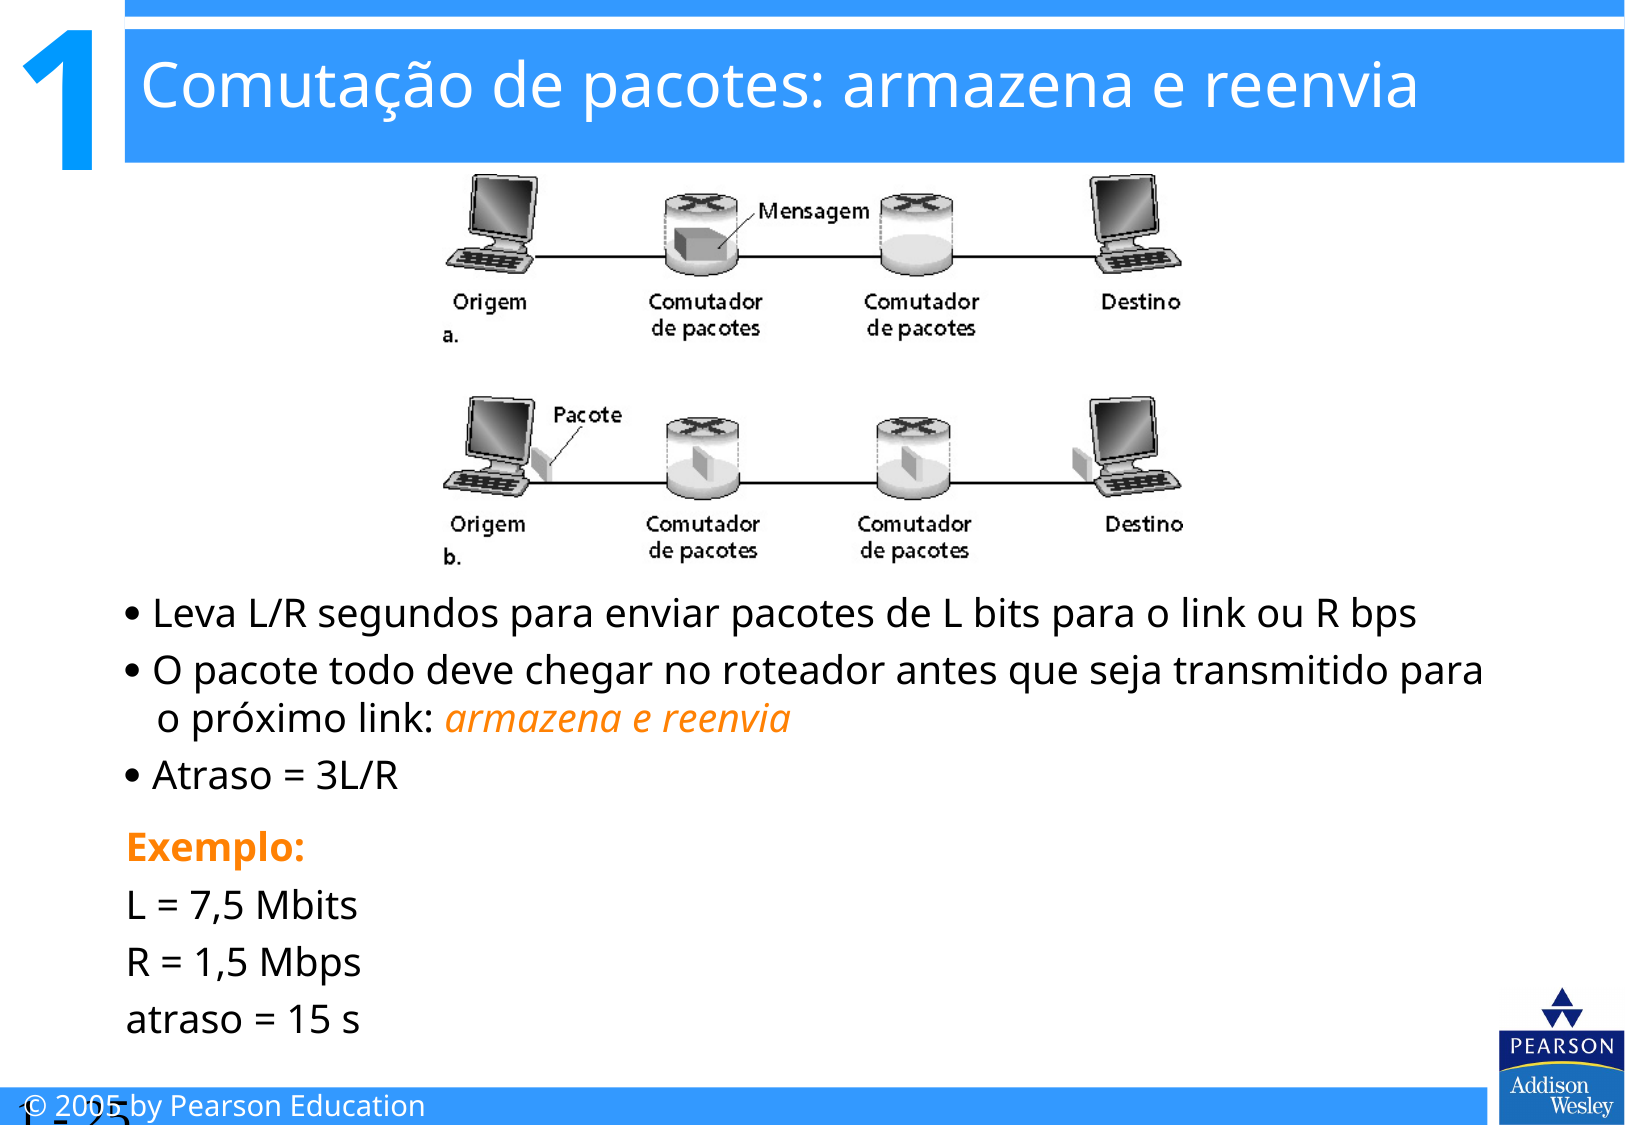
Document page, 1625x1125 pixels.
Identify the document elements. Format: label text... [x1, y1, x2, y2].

picture [1523, 987, 1625, 1125]
list  Leva L/R segundos para enviar pacotes de L bits para o link ou R bps  O pacote todo deve chegar no roteador antes que seja transmitido para o próximo link: armazena e reenvia  Atraso = 3L/R Exemplo: L = 7,5 Mbits R = 1,5 Mbps atraso = 15 s [110, 580, 1523, 1125]
text_box Comutação de pacotes: armazena e reenvia [125, 37, 1625, 138]
picture [442, 174, 1183, 570]
